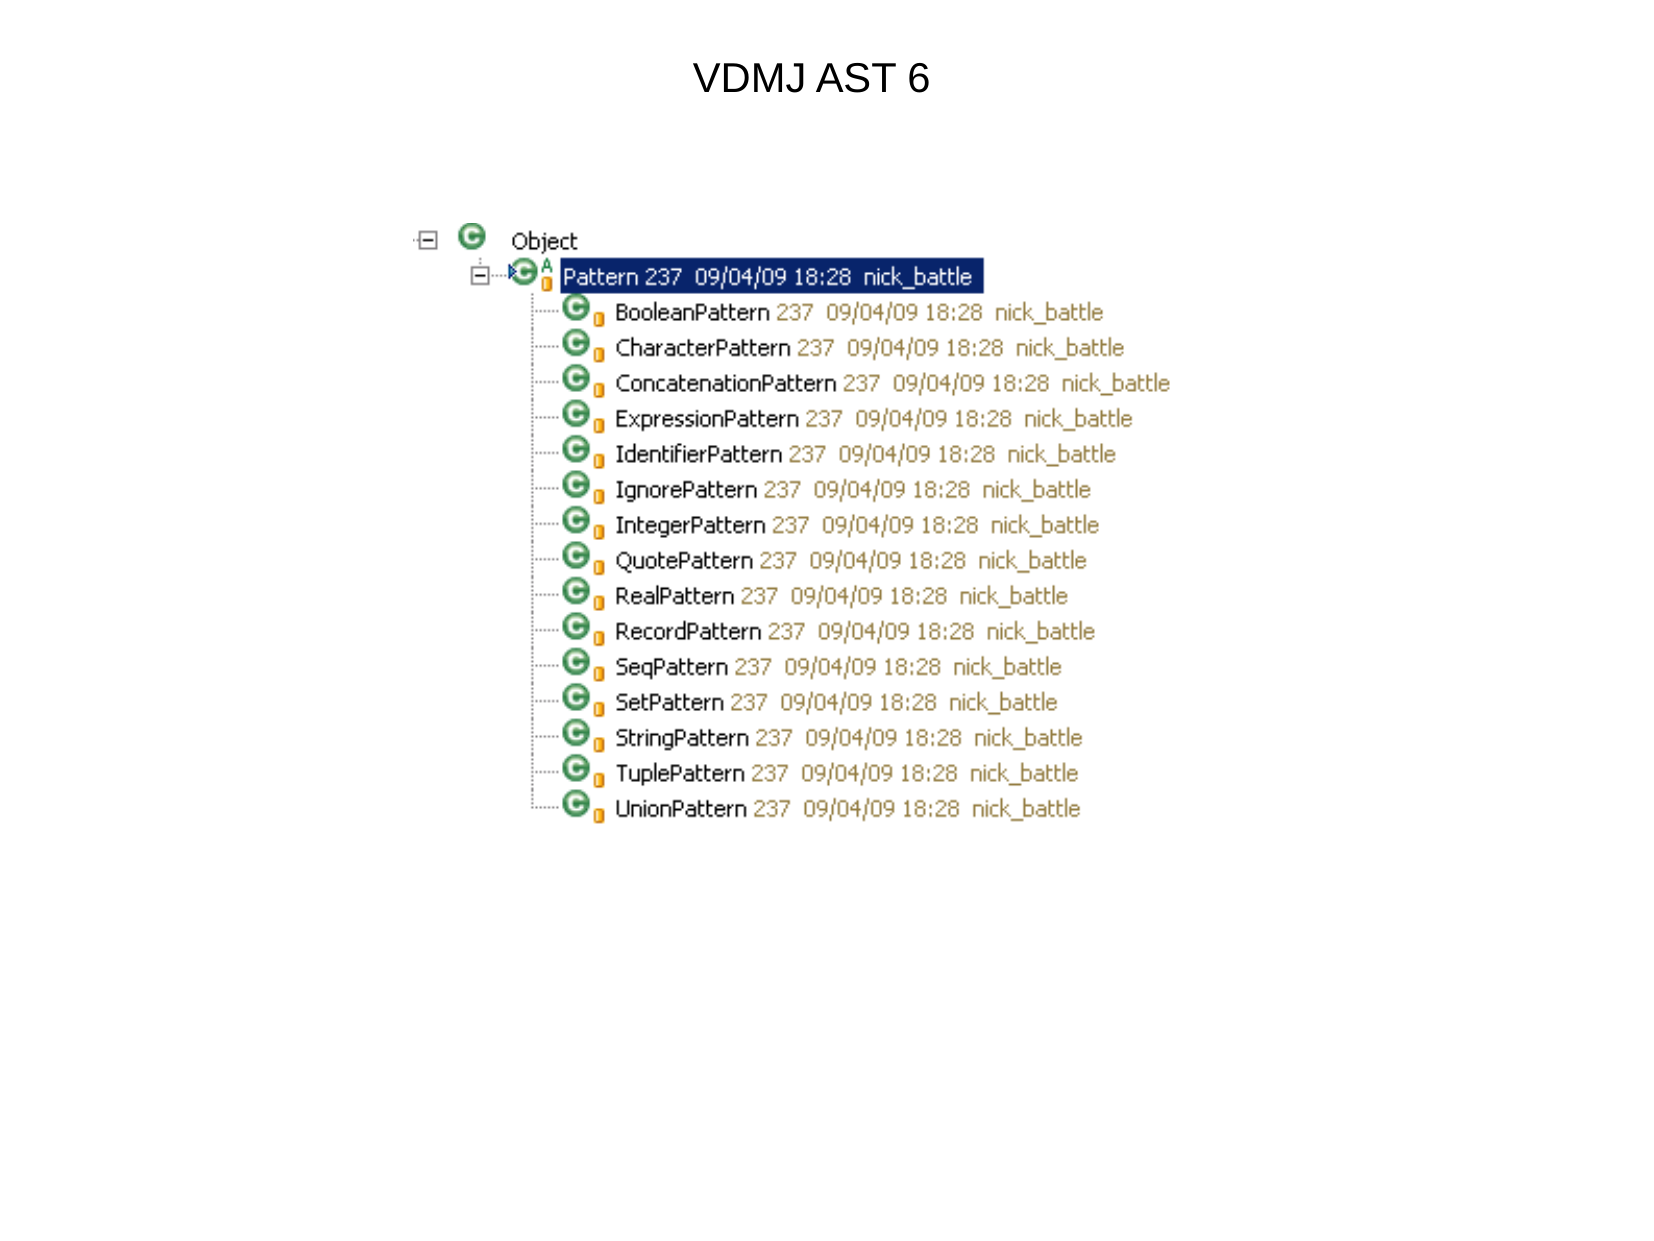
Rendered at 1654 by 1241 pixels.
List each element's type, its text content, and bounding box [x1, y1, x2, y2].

text_box VDMJ AST 6 [531, 30, 1093, 126]
picture [413, 223, 1247, 857]
